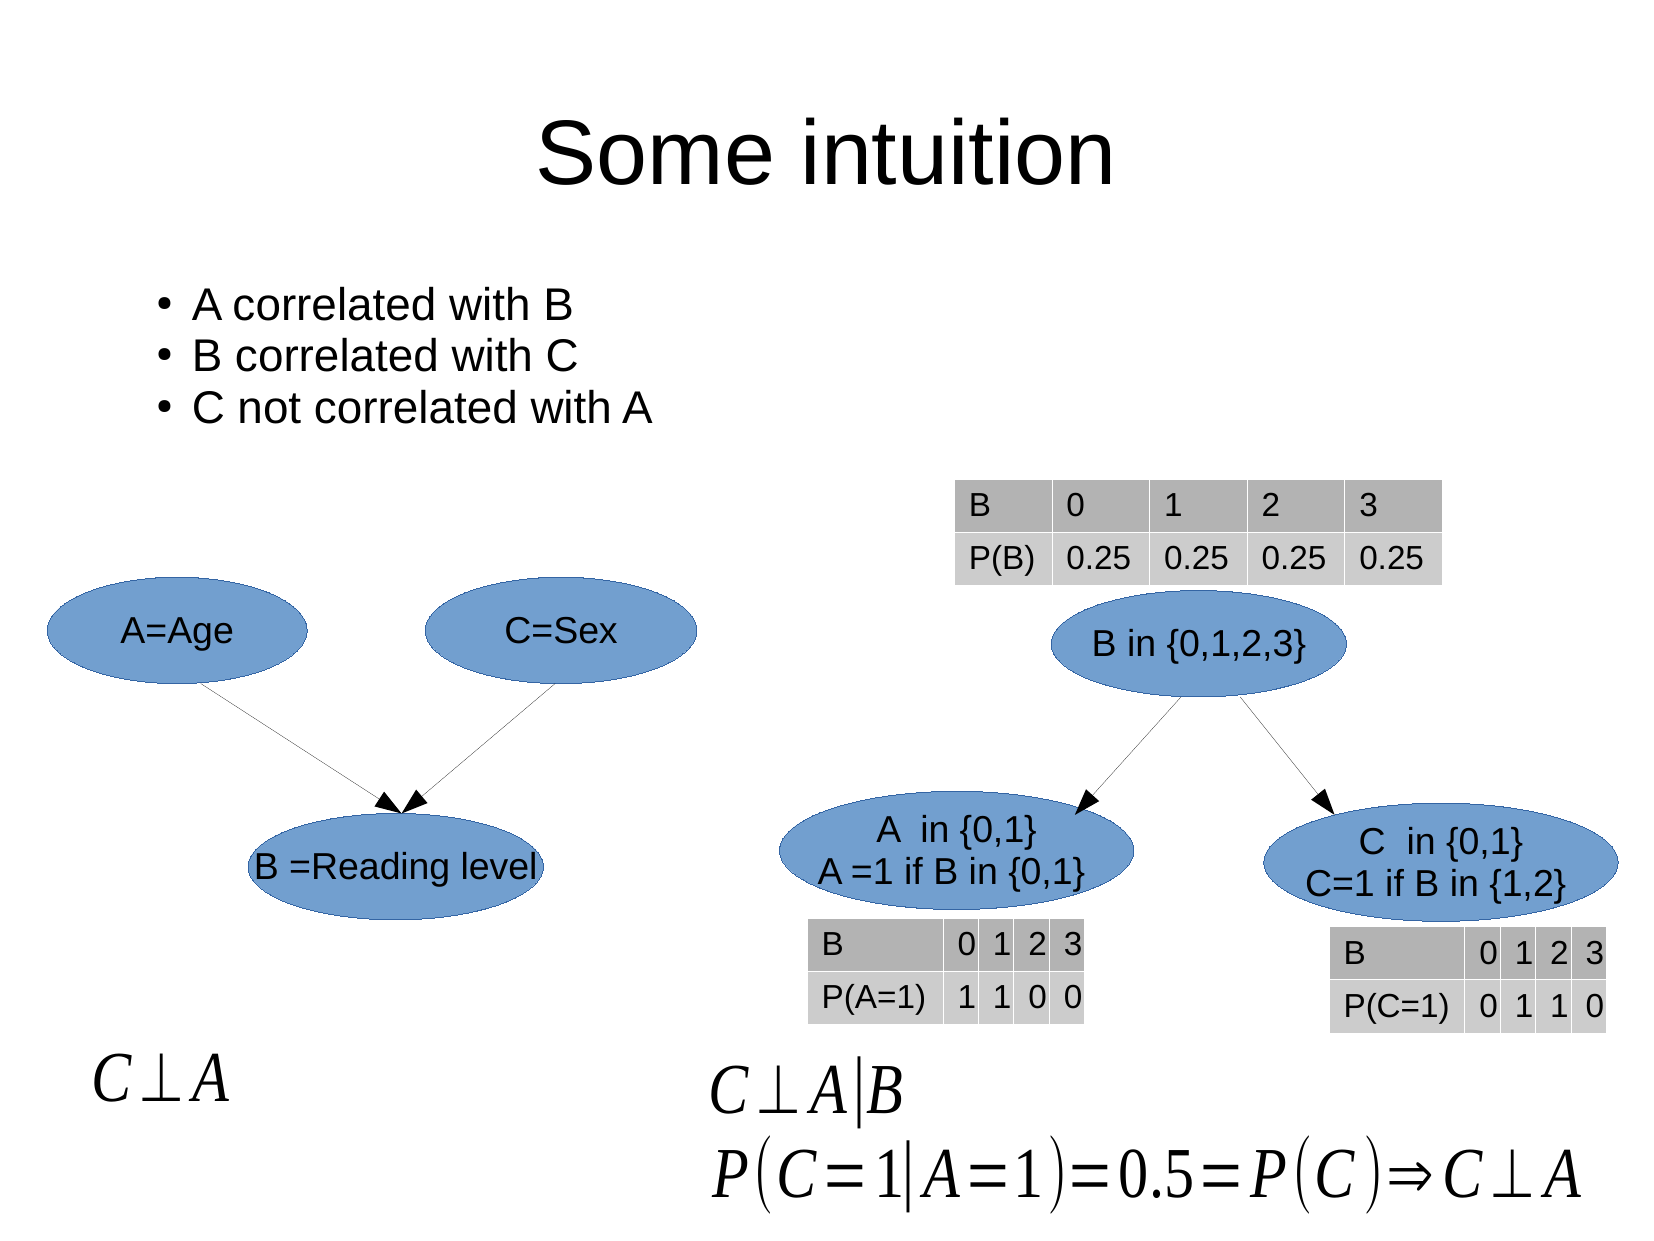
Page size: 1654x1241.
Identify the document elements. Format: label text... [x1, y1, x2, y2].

table_header 2 [1014, 919, 1049, 971]
chart [76, 1039, 249, 1120]
table_cell 0.25 [1345, 533, 1442, 585]
table_header 3 [1050, 919, 1084, 971]
table_cell 1 [1501, 980, 1535, 1033]
table_header B [955, 480, 1052, 532]
table_header 1 [979, 919, 1013, 971]
table_header 3 [1572, 927, 1606, 979]
table_cell 0 [1014, 972, 1049, 1024]
table_header 0 [1465, 927, 1500, 979]
table_cell 1 [979, 972, 1013, 1024]
text_box A=Age [47, 577, 308, 684]
text_box B =Reading level [248, 813, 544, 920]
table_cell 0 [1050, 972, 1084, 1024]
table_cell 0.25 [1248, 533, 1344, 585]
table_cell P(A=1) [808, 972, 943, 1024]
table_cell 0.25 [1053, 533, 1149, 585]
table_header 0 [1053, 480, 1149, 532]
table_header B [1330, 927, 1464, 979]
text_box A correlated with B B correlated with C C not correlated with A [141, 271, 1323, 441]
table_cell 0 [1572, 980, 1606, 1033]
table_cell 0 [1465, 980, 1500, 1033]
table_cell P(C=1) [1330, 980, 1464, 1033]
text_box A in {0,1} A =1 if B in {0,1} [779, 791, 1134, 910]
table_header 3 [1345, 480, 1442, 532]
text_box C in {0,1} C=1 if B in {1,2} [1263, 803, 1619, 922]
text_box B in {0,1,2,3} [1051, 590, 1347, 697]
table_header 2 [1536, 927, 1571, 979]
table_cell 1 [944, 972, 978, 1024]
text_box C=Sex [425, 577, 697, 684]
table_cell 1 [1536, 980, 1571, 1033]
table_cell P(B) [955, 533, 1052, 585]
title Some intuition [82, 49, 1571, 257]
table_header 1 [1501, 927, 1535, 979]
table_header 2 [1248, 480, 1344, 532]
table_header 1 [1150, 480, 1247, 532]
chart [693, 1051, 1600, 1217]
table_header 0 [944, 919, 978, 971]
table_header B [808, 919, 943, 971]
table_cell 0.25 [1150, 533, 1247, 585]
